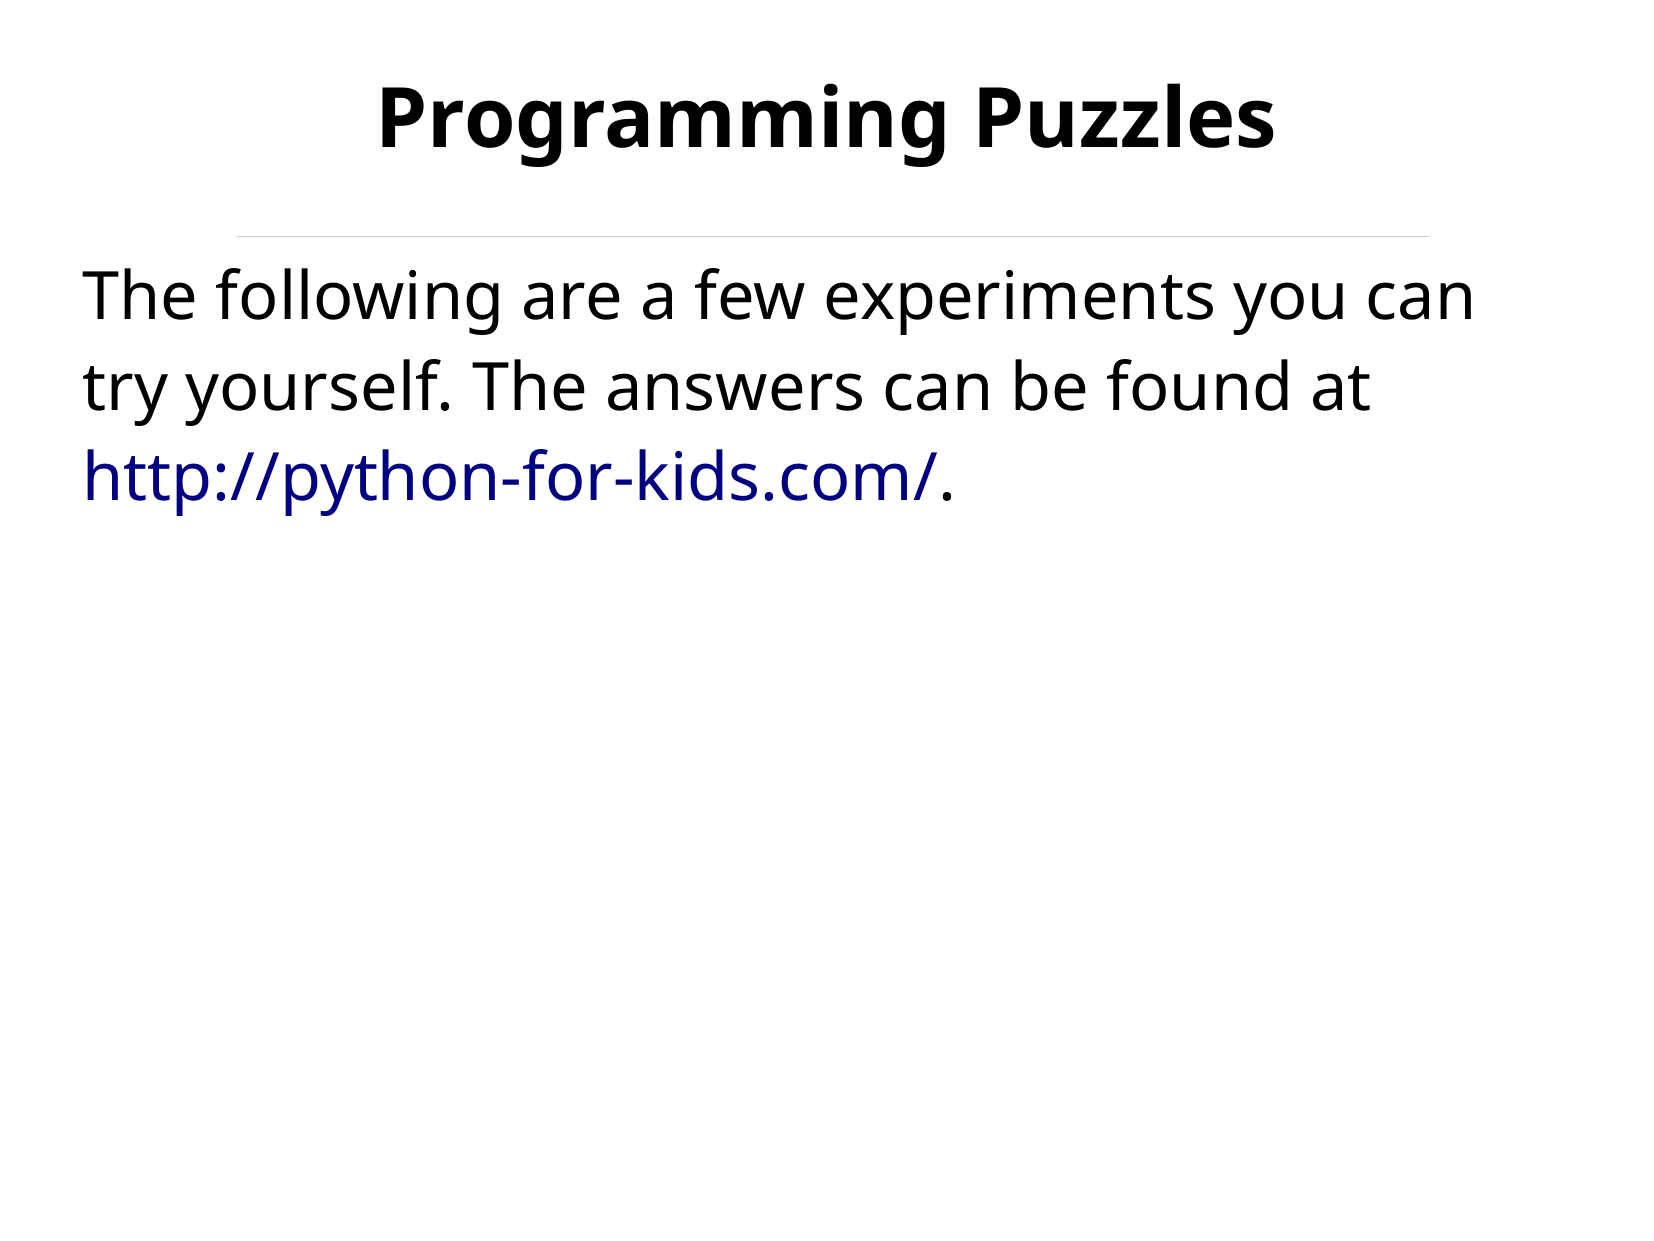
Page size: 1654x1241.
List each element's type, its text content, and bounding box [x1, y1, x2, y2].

list The following are a few experiments you can try yourself. The answers can be found at http://python-for-kids.com/. [82, 248, 1571, 1111]
title Programming Puzzles [82, 11, 1571, 219]
